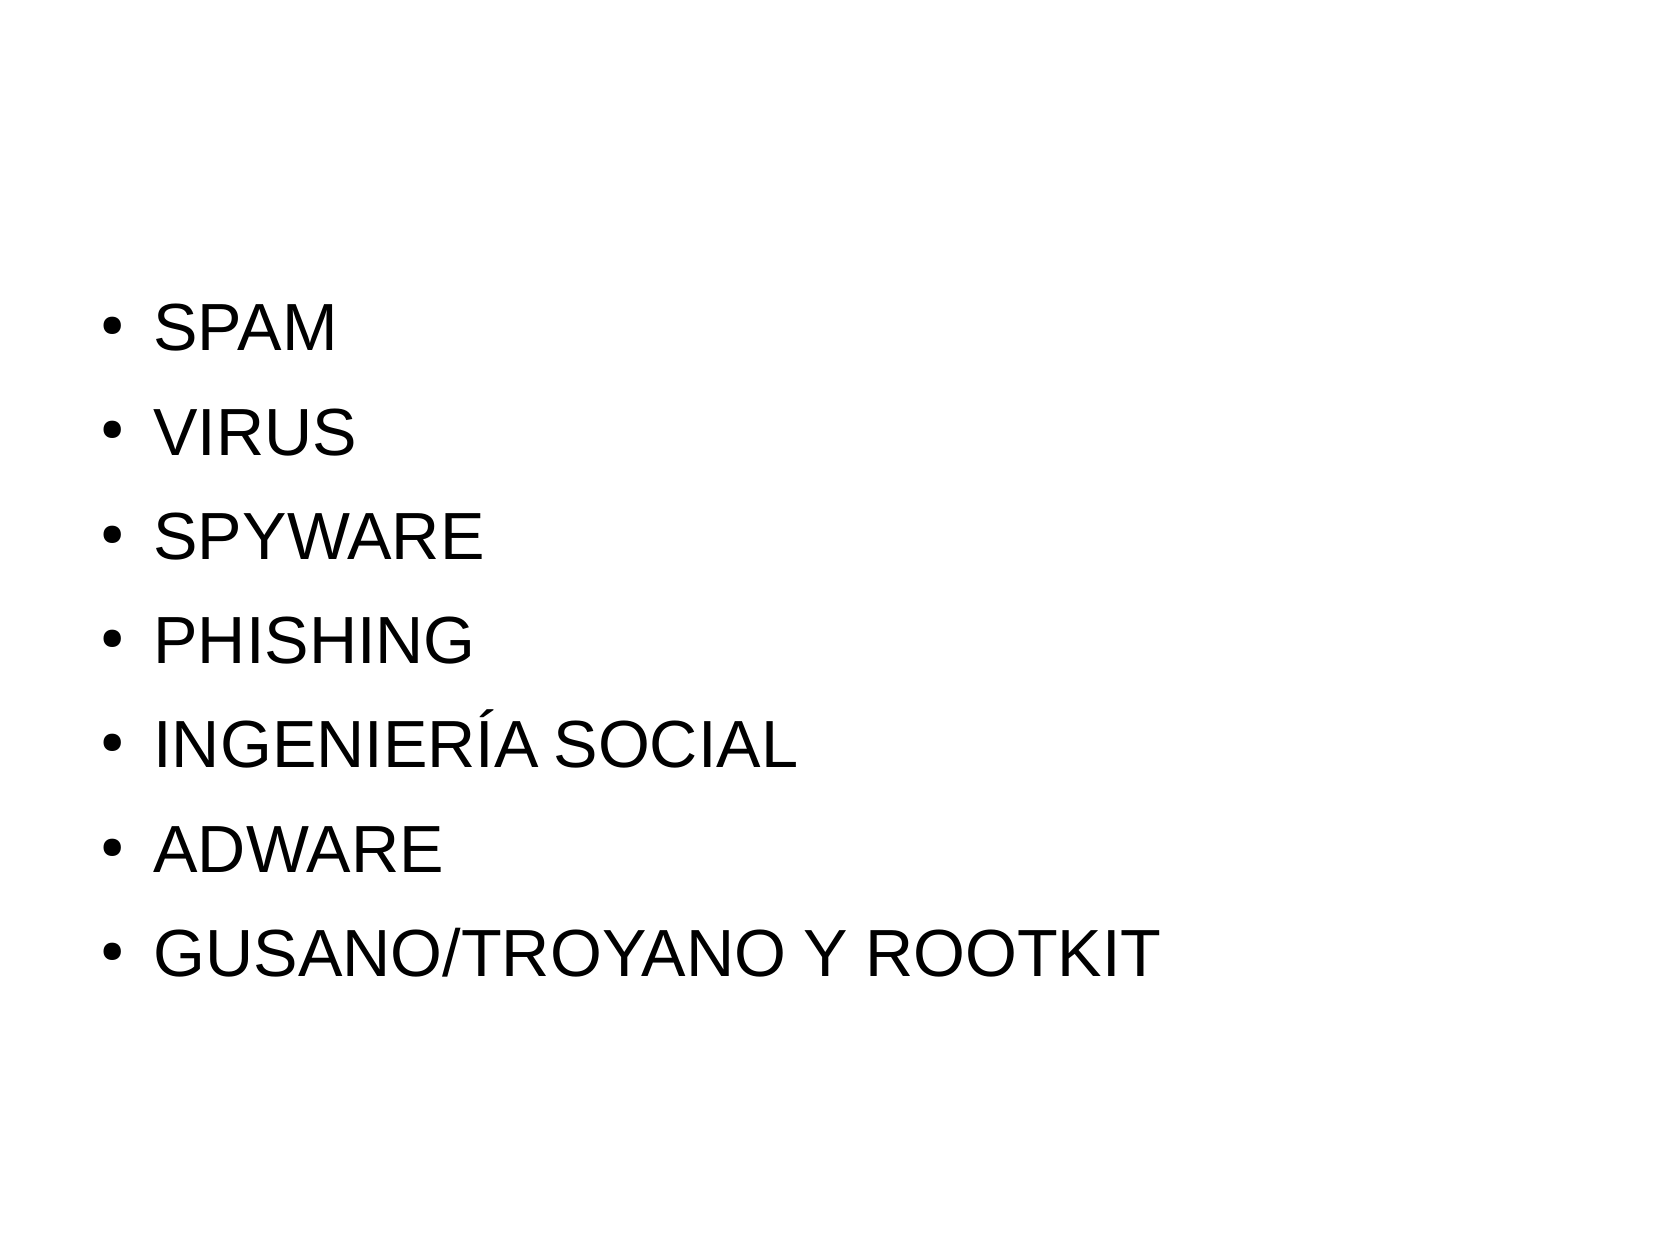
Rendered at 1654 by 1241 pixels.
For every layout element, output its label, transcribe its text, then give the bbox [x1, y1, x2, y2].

list SPAM VIRUS SPYWARE PHISHING INGENIERÍA SOCIAL ADWARE GUSANO/TROYANO Y ROOTKIT [82, 290, 1571, 1010]
